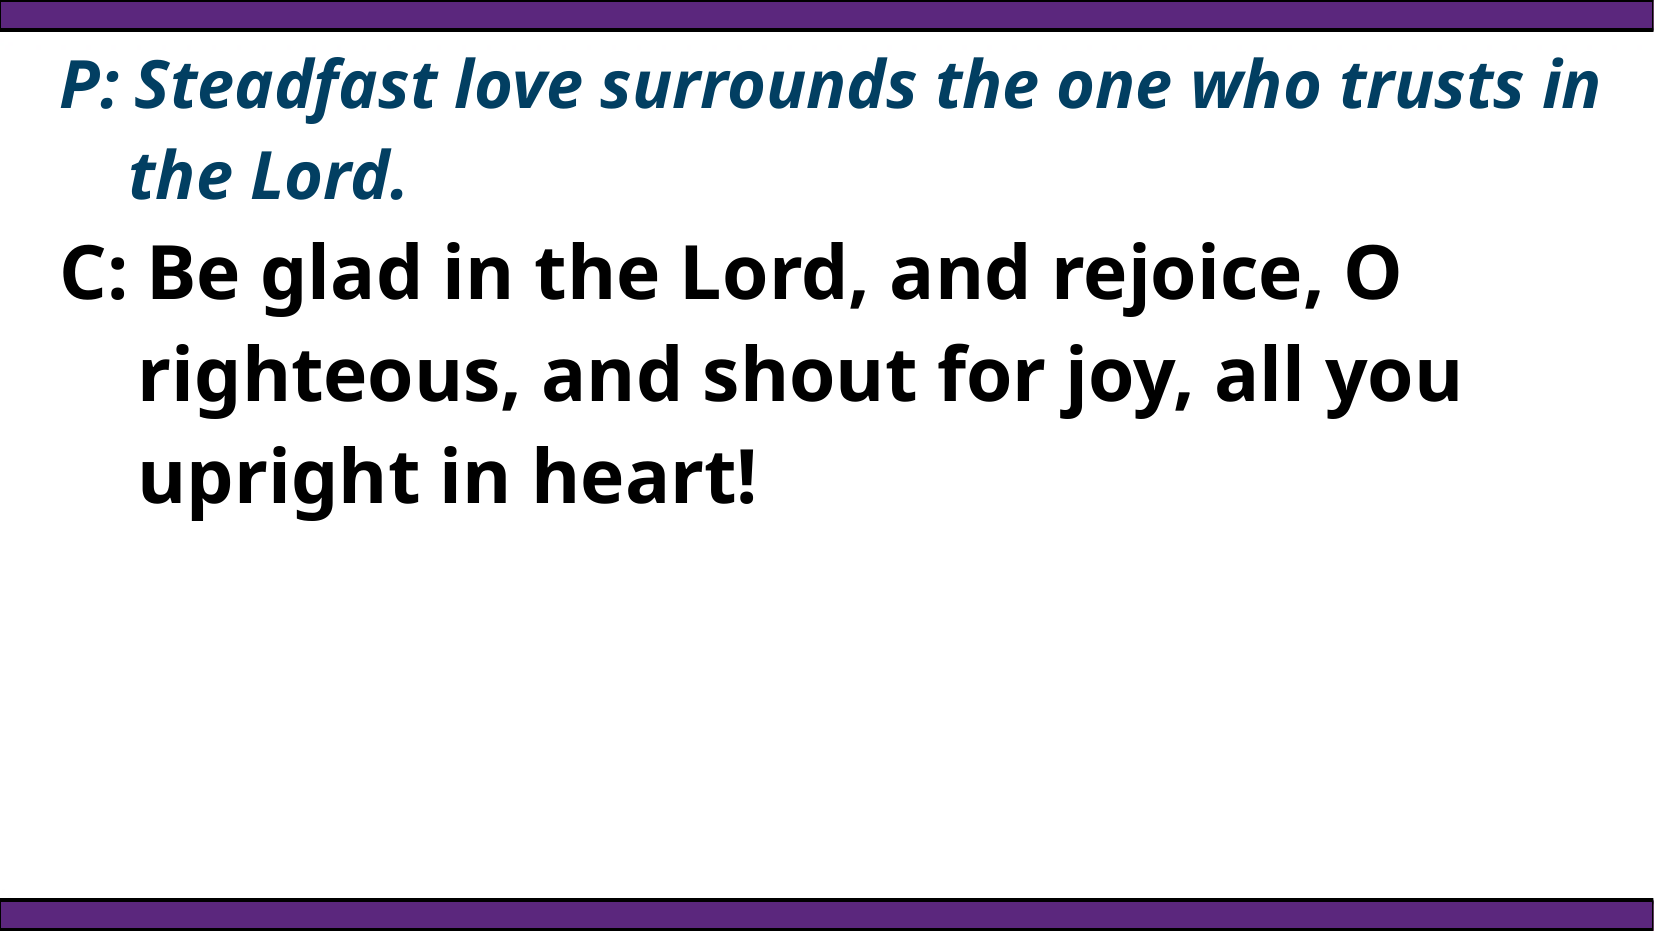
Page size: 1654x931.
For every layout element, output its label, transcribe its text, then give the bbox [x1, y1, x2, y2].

text_box [0, 0, 1654, 31]
text_box P: Steadfast love surrounds the one who trusts in the Lord. C: Be glad in the Lord, and rejoice, O righteous, and shout for joy, all you upright in heart! [45, 30, 1636, 522]
text_box [0, 900, 1654, 931]
picture [0, 31, 1654, 900]
